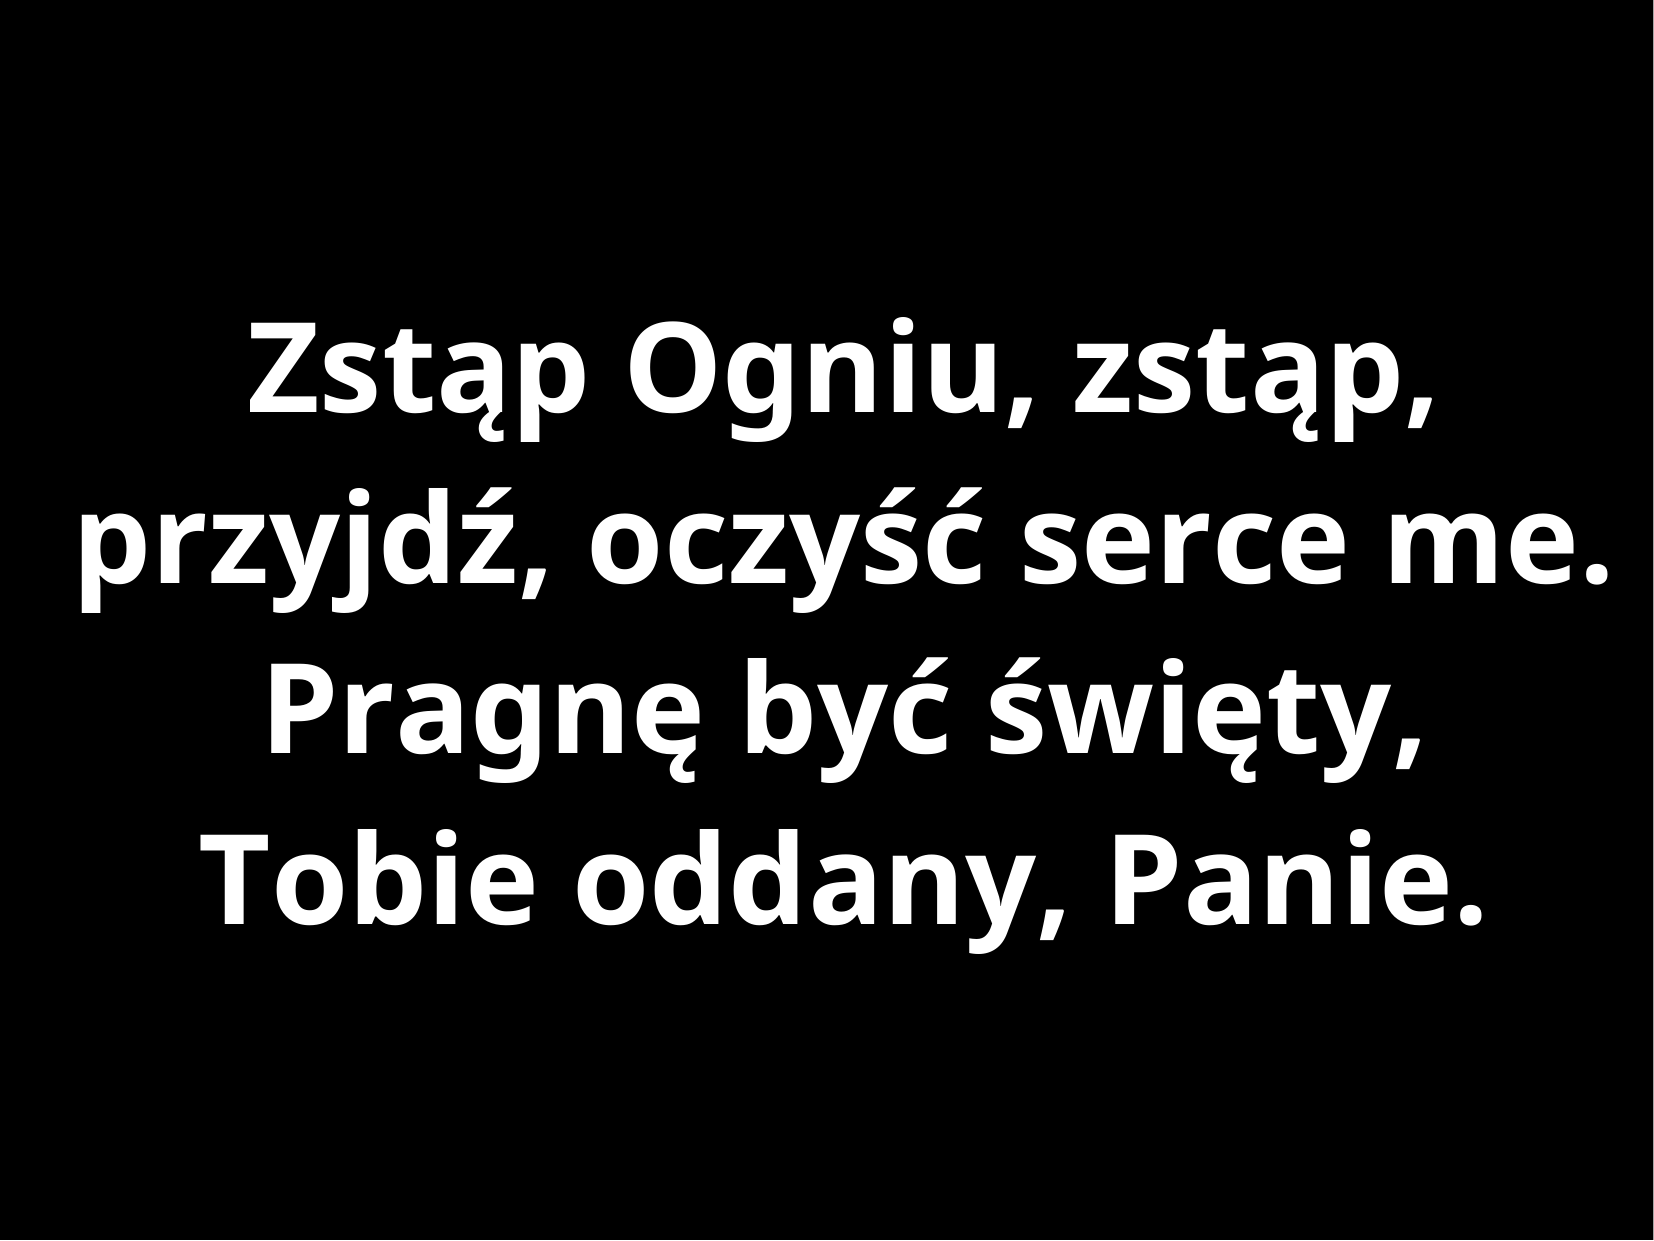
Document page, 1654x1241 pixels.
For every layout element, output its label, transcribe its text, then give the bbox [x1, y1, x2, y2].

subtitle Zstąp Ogniu, zstąp, przyjdź, oczyść serce me. Pragnę być święty, Tobie oddany, Panie. [0, 0, 1654, 1241]
